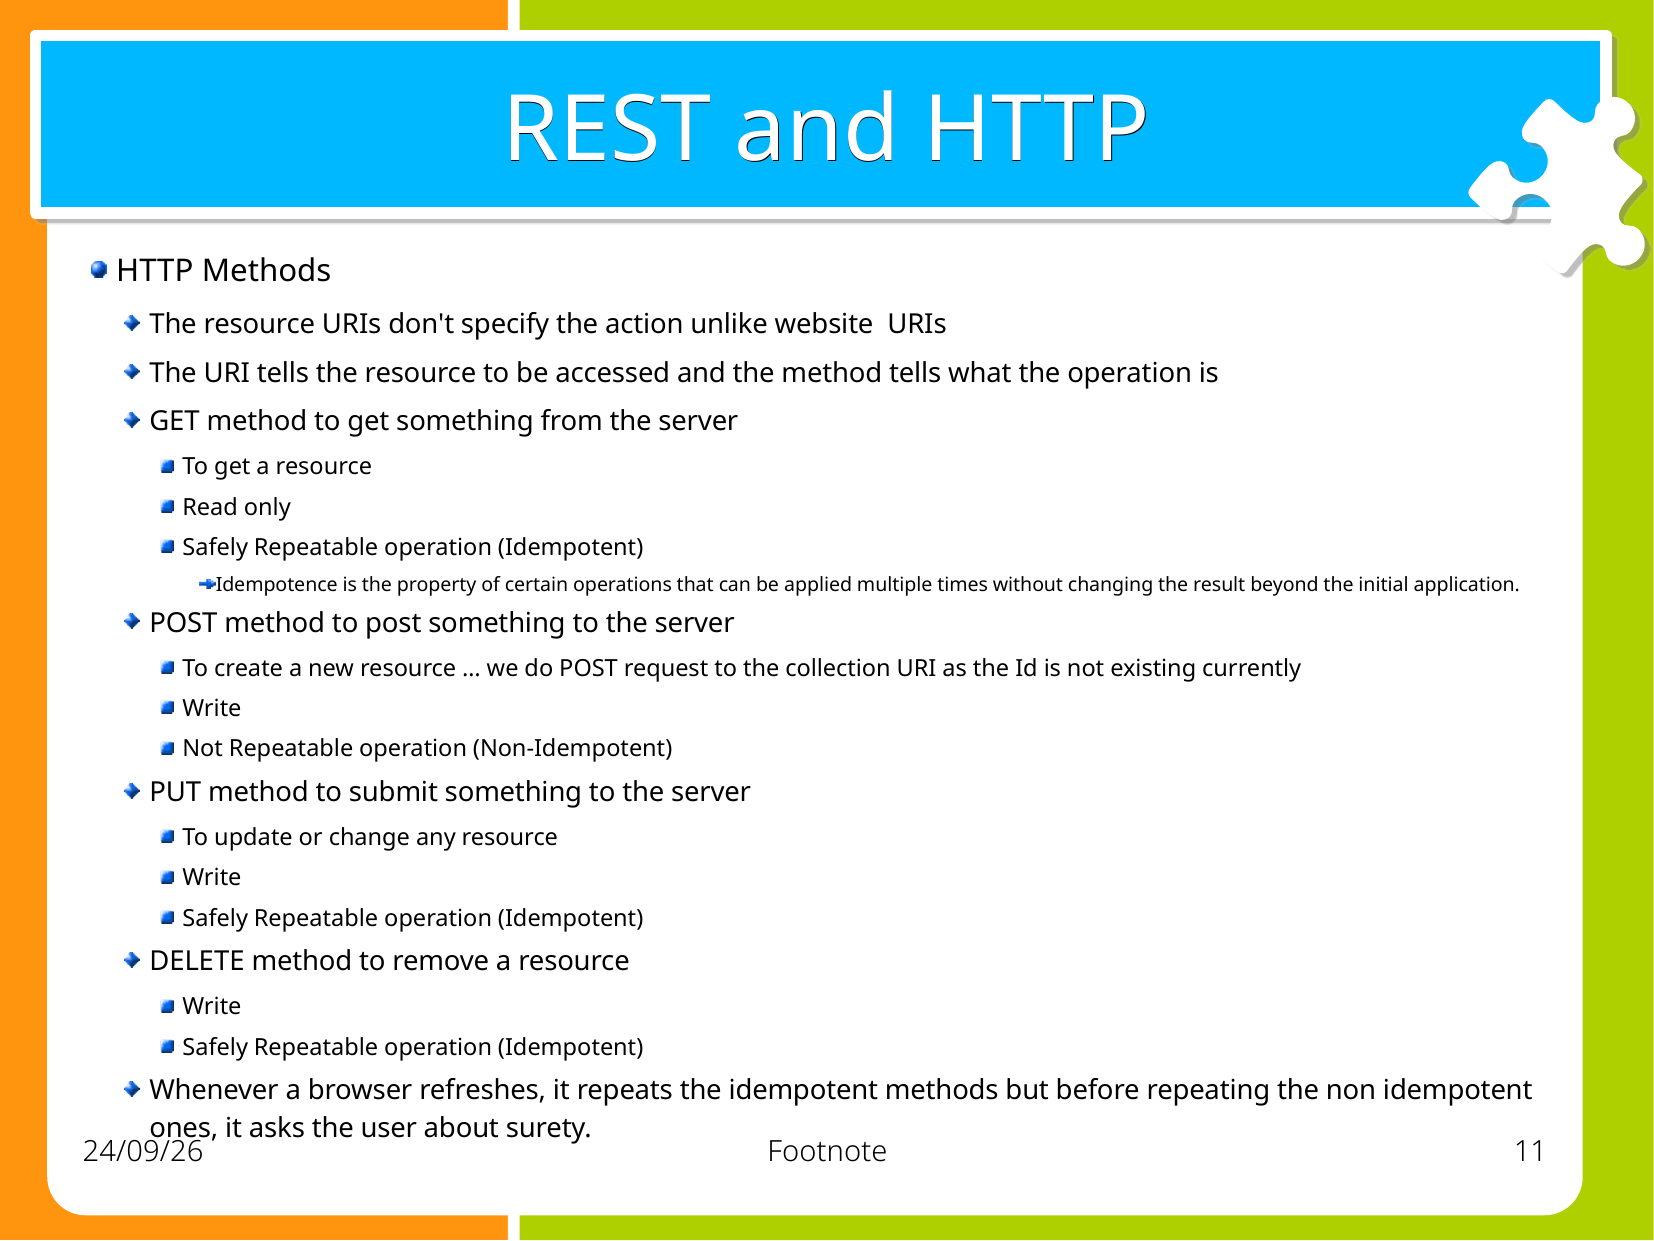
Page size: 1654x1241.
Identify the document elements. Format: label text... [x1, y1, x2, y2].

title REST and HTTP [82, 49, 1571, 201]
list HTTP Methods The resource URIs don't specify the action unlike website URIs The URI tells the resource to be accessed and the method tells what the operation is GET method to get something from the server To get a resource Read only Safely Repeatable operation (Idempotent) Idempotence is the property of certain operations that can be applied multiple times without changing the result beyond the initial application. POST method to post something to the server To create a new resource … we do POST request to the collection URI as the Id is not existing currently Write Not Repeatable operation (Non-Idempotent) PUT method to submit something to the server To update or change any resource Write Safely Repeatable operation (Idempotent) DELETE method to remove a resource Write Safely Repeatable operation (Idempotent) Whenever a browser refreshes, it repeats the idempotent methods but before repeating the non idempotent ones, it asks the user about surety. [82, 248, 1538, 1146]
